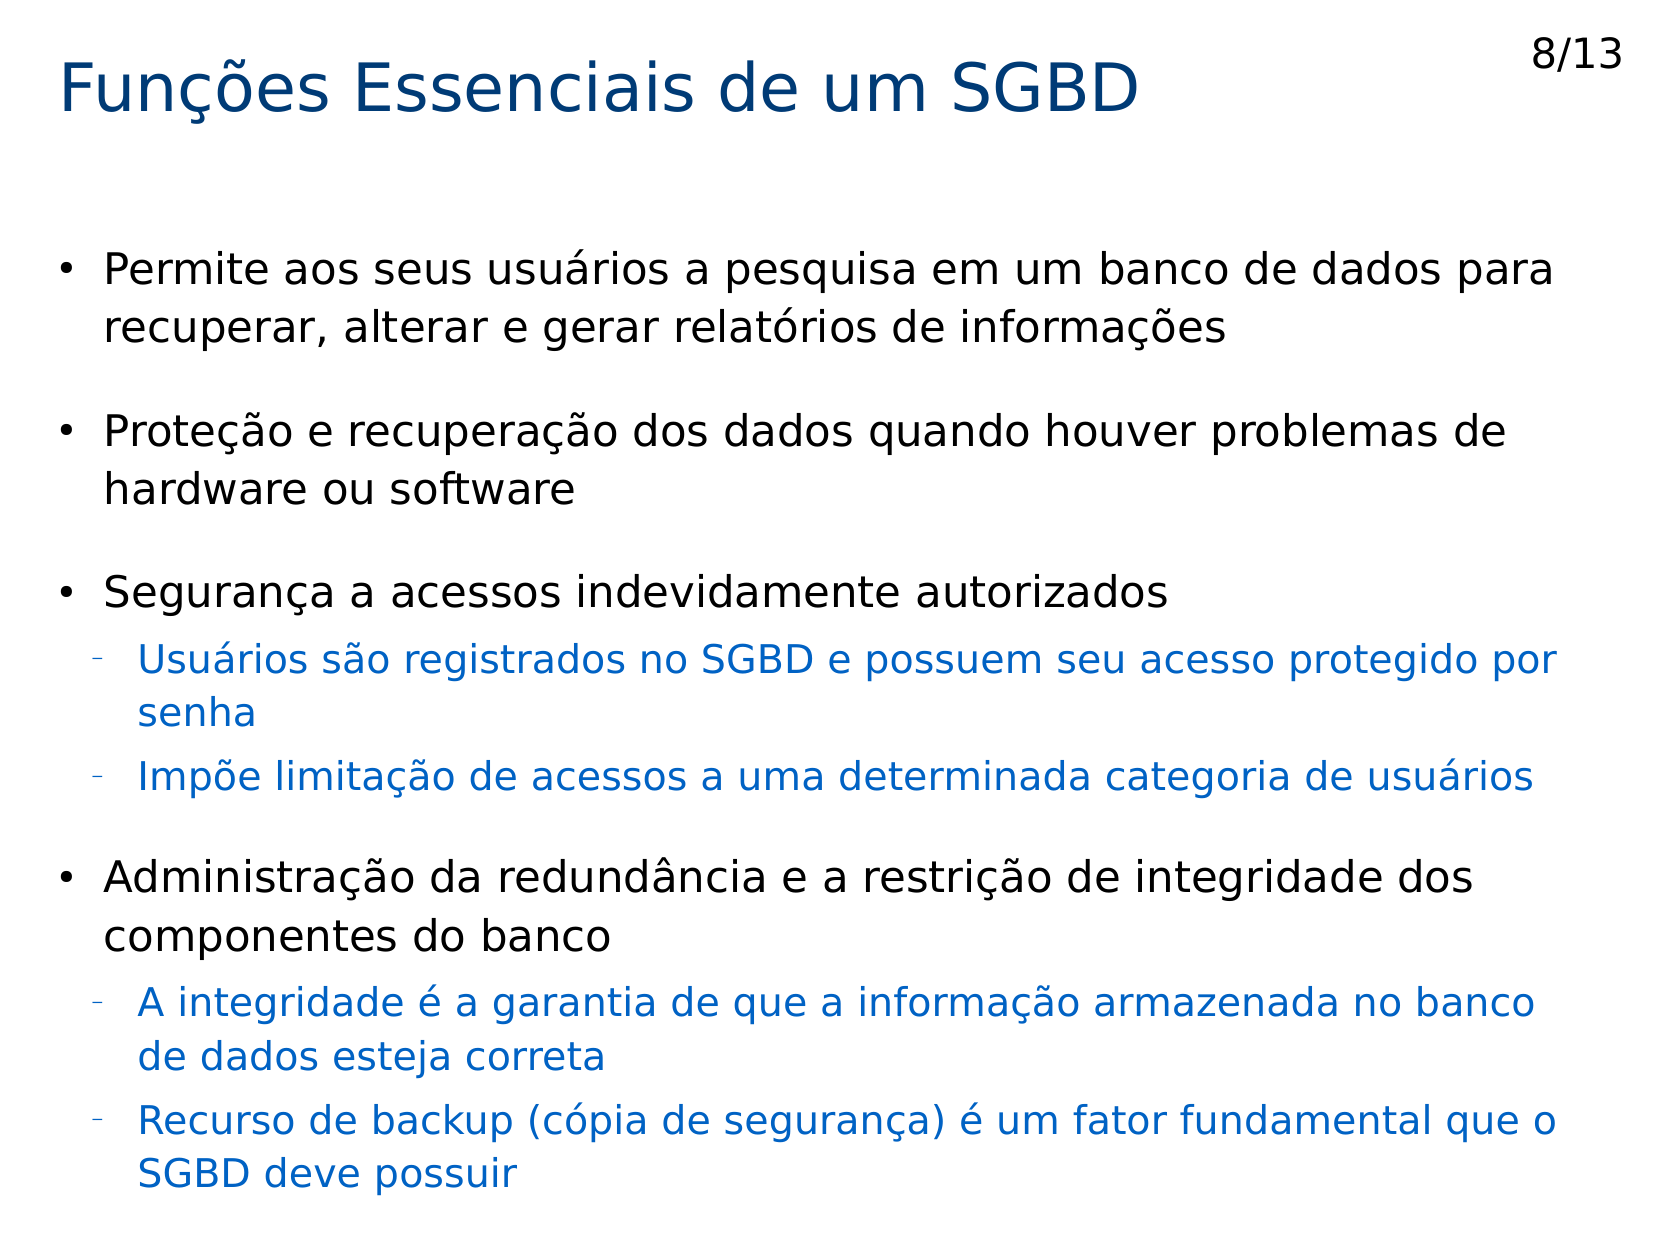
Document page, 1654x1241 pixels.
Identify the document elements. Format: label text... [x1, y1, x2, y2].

list Permite aos seus usuários a pesquisa em um banco de dados para recuperar, alterar e gerar relatórios de informações Proteção e recuperação dos dados quando houver problemas de hardware ou software Segurança a acessos indevidamente autorizados Usuários são registrados no SGBD e possuem seu acesso protegido por senha Impõe limitação de acessos a uma determinada categoria de usuários Administração da redundância e a restrição de integridade dos componentes do banco A integridade é a garantia de que a informação armazenada no banco de dados esteja correta Recurso de backup (cópia de segurança) é um fator fundamental que o SGBD deve possuir [59, 236, 1595, 1211]
title Funções Essenciais de um SGBD [59, 29, 1506, 148]
